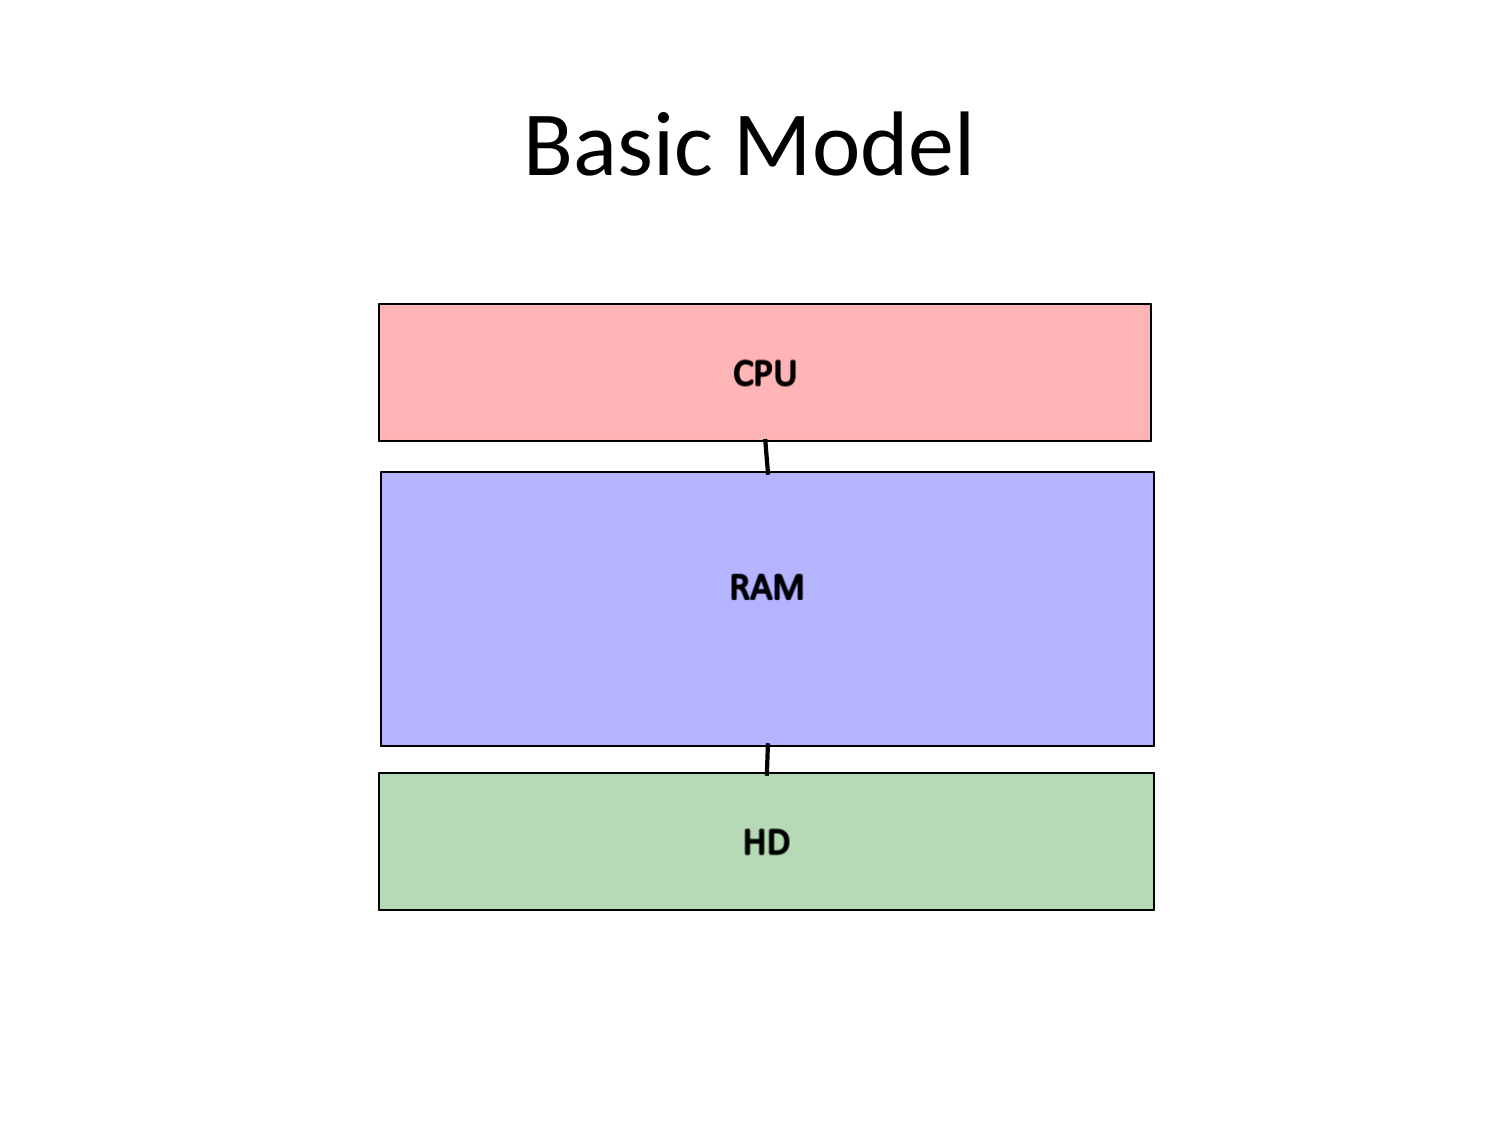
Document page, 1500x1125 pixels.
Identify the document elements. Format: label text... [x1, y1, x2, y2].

picture [378, 303, 1152, 442]
picture [380, 471, 1155, 747]
title Basic Model [75, 45, 1426, 233]
picture [378, 772, 1155, 911]
